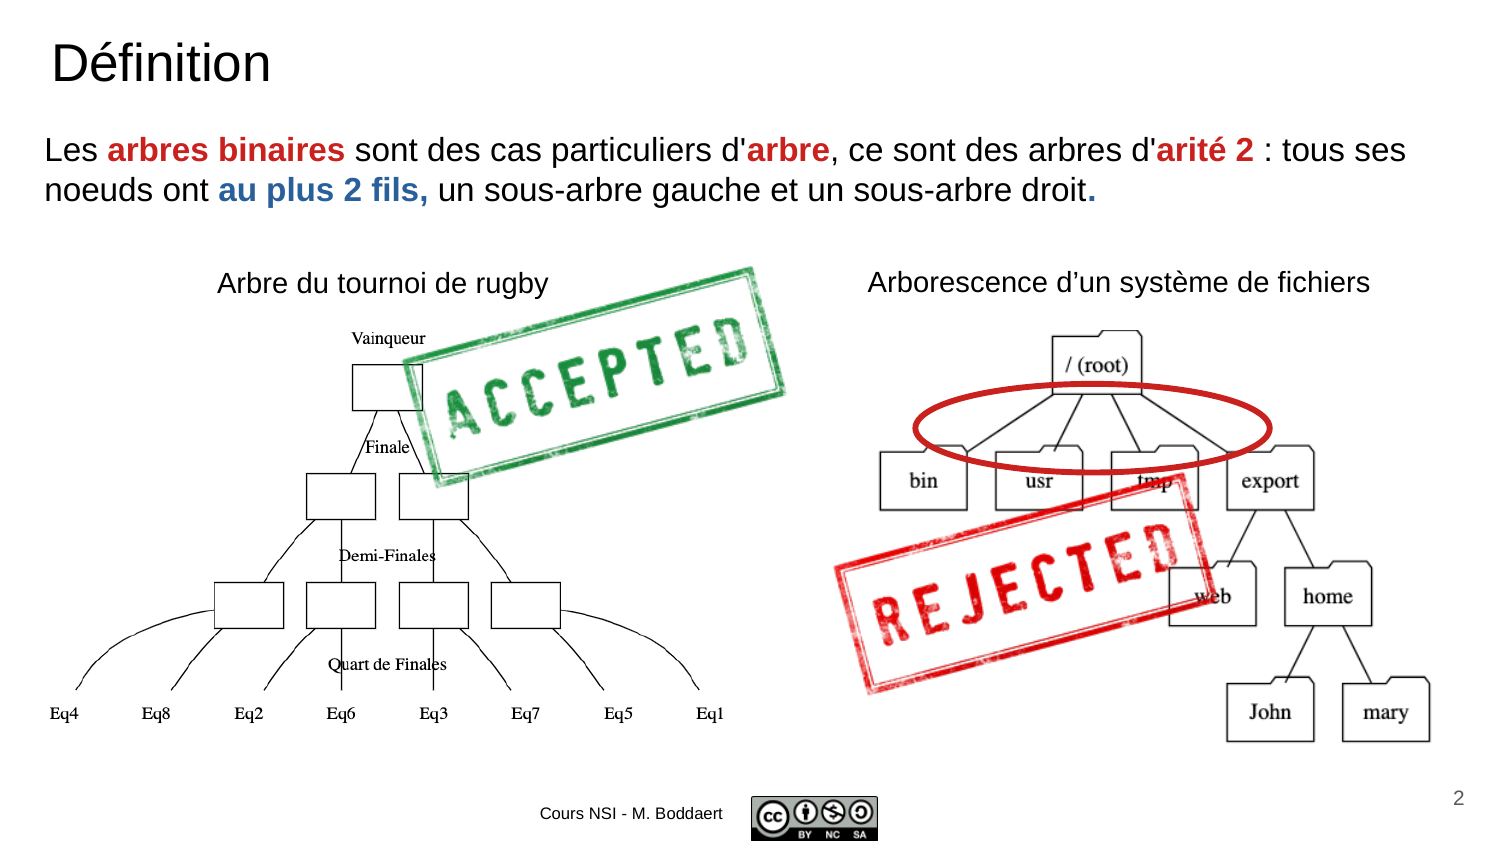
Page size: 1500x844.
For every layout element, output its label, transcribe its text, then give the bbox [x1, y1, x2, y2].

picture [820, 330, 1436, 748]
title Définition [51, 13, 1449, 108]
slide_number <numéro> [1389, 764, 1480, 830]
picture [751, 796, 878, 841]
text_box Arbre du tournoi de rugby [202, 259, 571, 309]
picture [3, 260, 803, 763]
text_box Arborescence d’un système de fichiers [852, 258, 1388, 308]
text_box Les arbres binaires sont des cas particuliers d'arbre, ce sont des arbres d'arité 2 : tous ses noeuds ont au plus 2 fils, un sous-arbre gauche et un sous-arbre droit. [29, 120, 1477, 207]
